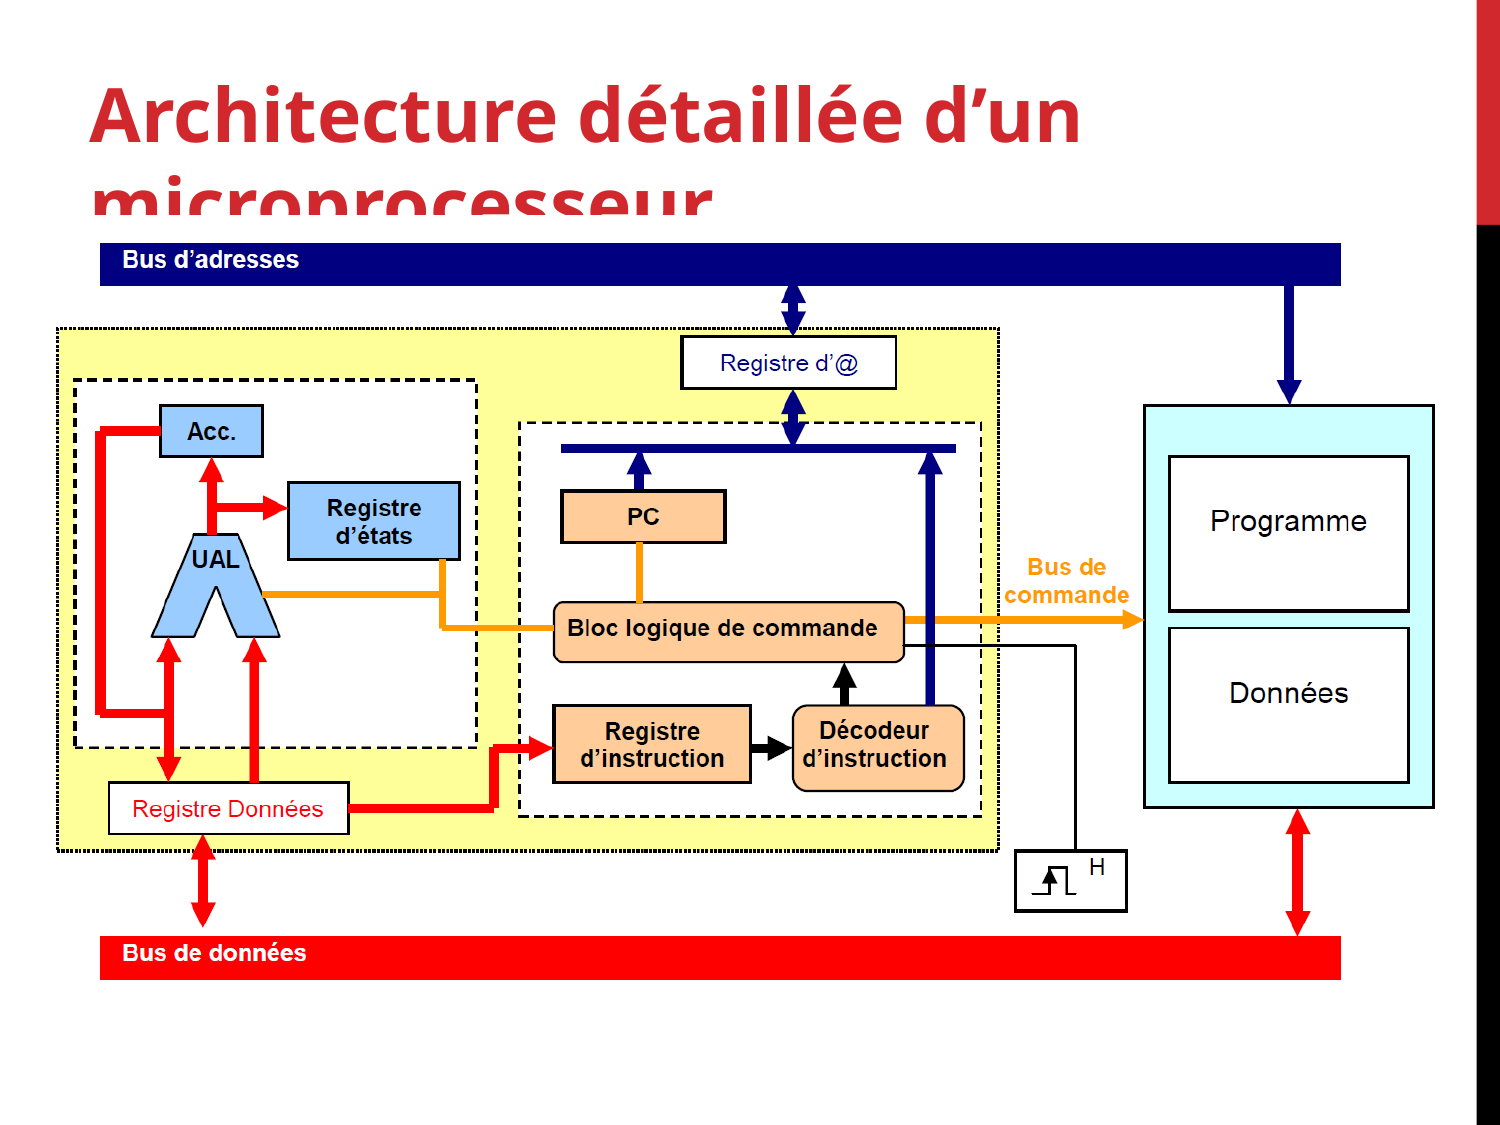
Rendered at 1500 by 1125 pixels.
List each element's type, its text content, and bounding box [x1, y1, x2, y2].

picture [24, 215, 1460, 1012]
title Architecture détaillée d’un microprocesseur [75, 60, 1436, 209]
